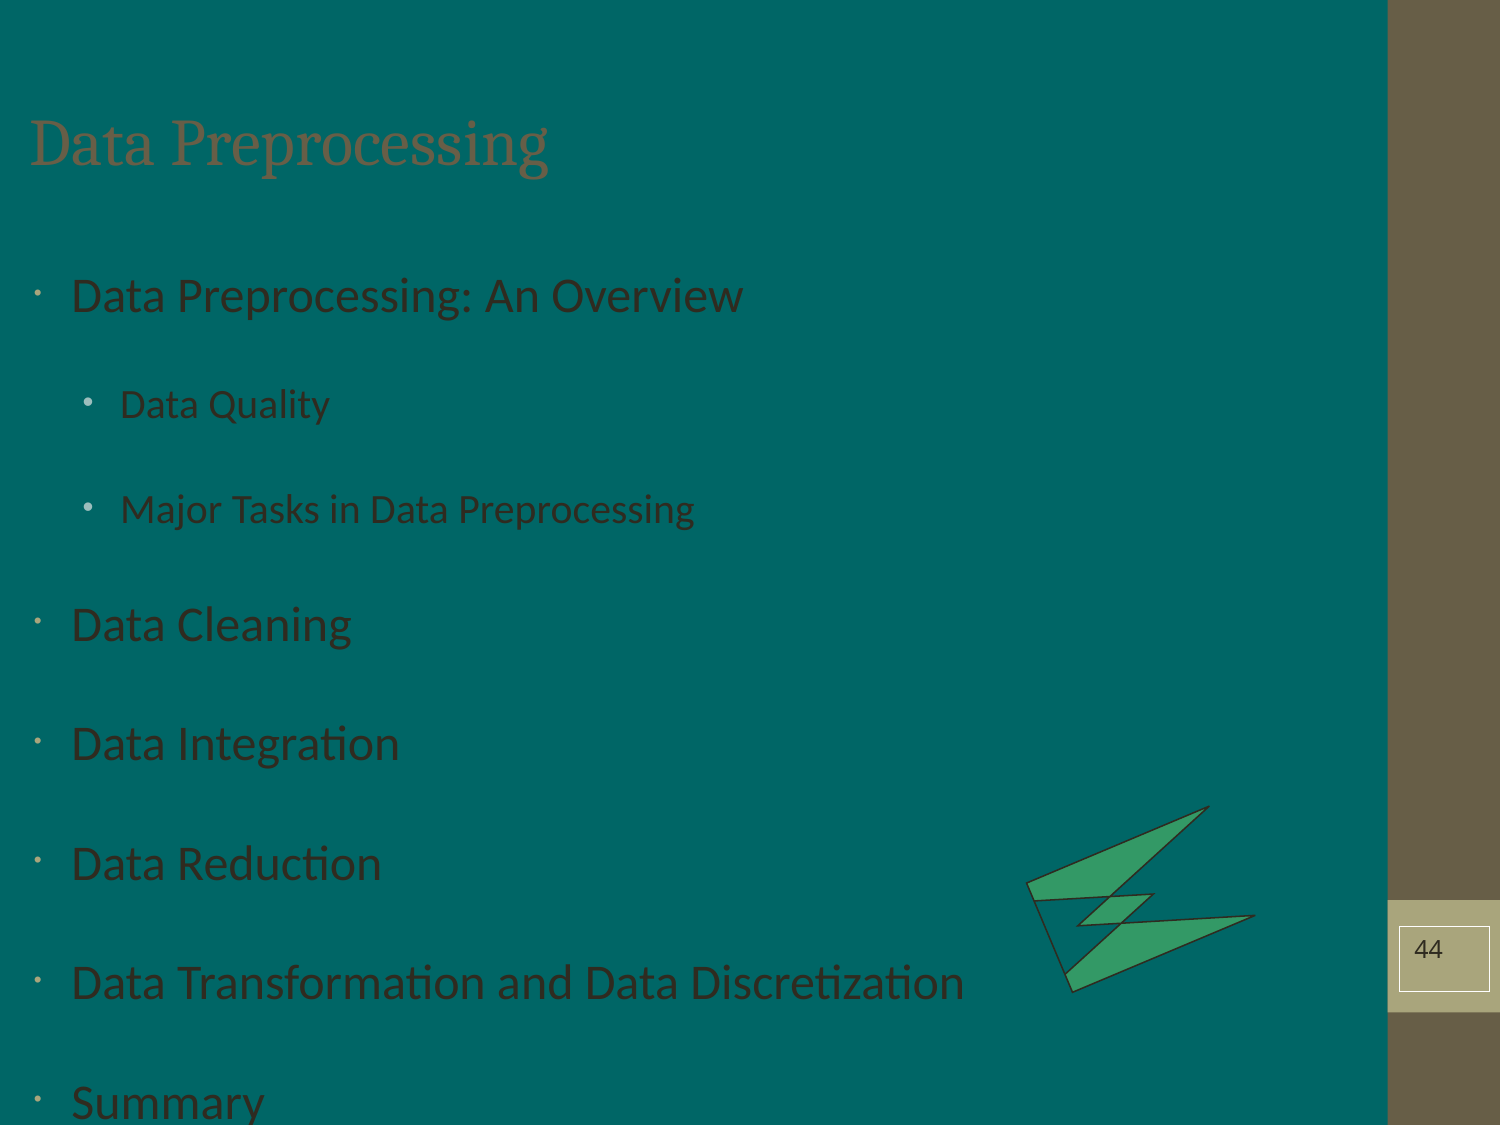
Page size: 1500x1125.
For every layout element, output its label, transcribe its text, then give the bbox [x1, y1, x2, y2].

slide_number <number> [1399, 926, 1490, 992]
list Data Preprocessing: An Overview Data Quality Major Tasks in Data Preprocessing Data Cleaning Data Integration Data Reduction Data Transformation and Data Discretization Summary [0, 224, 1350, 1063]
text_box [1026, 806, 1256, 993]
title Data Preprocessing [0, 45, 1350, 224]
